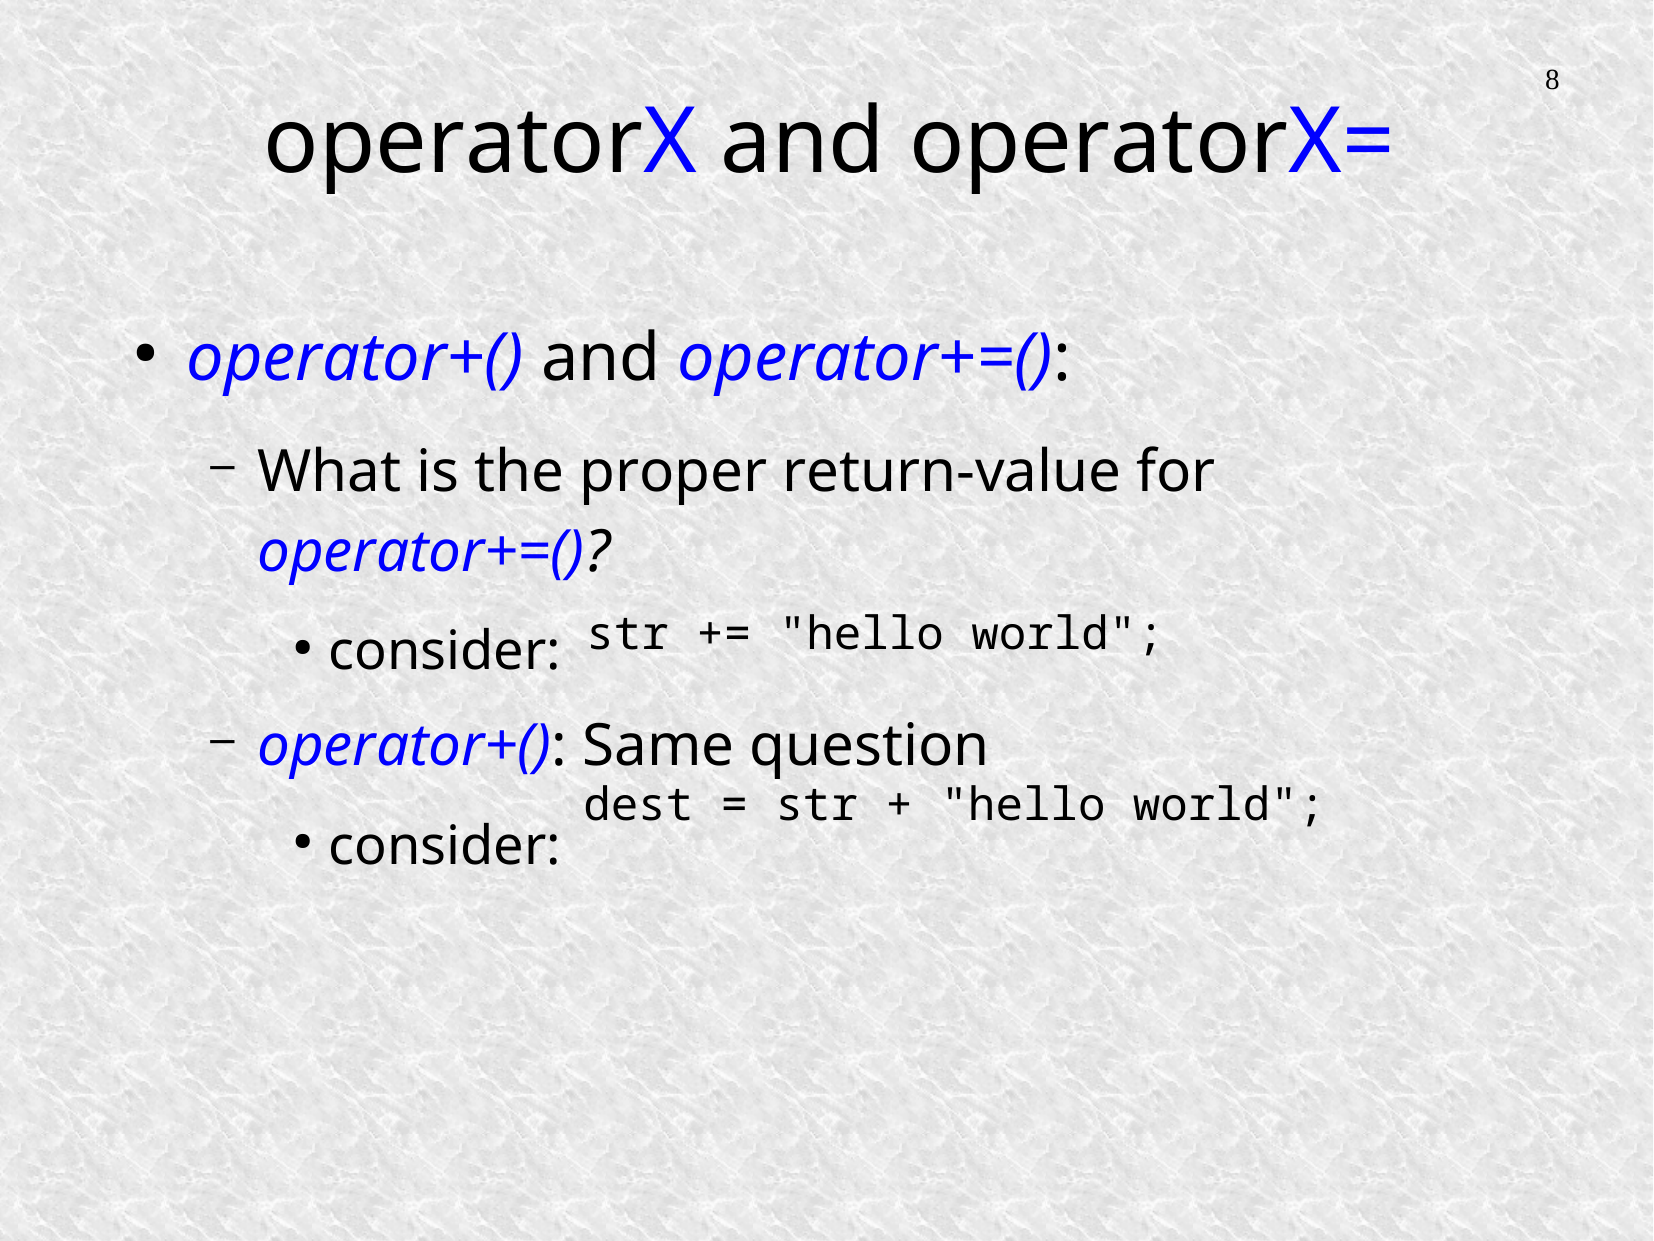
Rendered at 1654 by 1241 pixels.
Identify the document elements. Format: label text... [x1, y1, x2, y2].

text_box str += "hello world"; [586, 600, 1165, 654]
list operator+() and operator+=(): What is the proper return-value for operator+=()? consider: operator+(): Same question consider: [115, 309, 1528, 1091]
text_box dest = str + "hello world"; [583, 771, 1326, 825]
title operatorX and operatorX= [123, 33, 1536, 241]
picture [0, 0, 1654, 1241]
